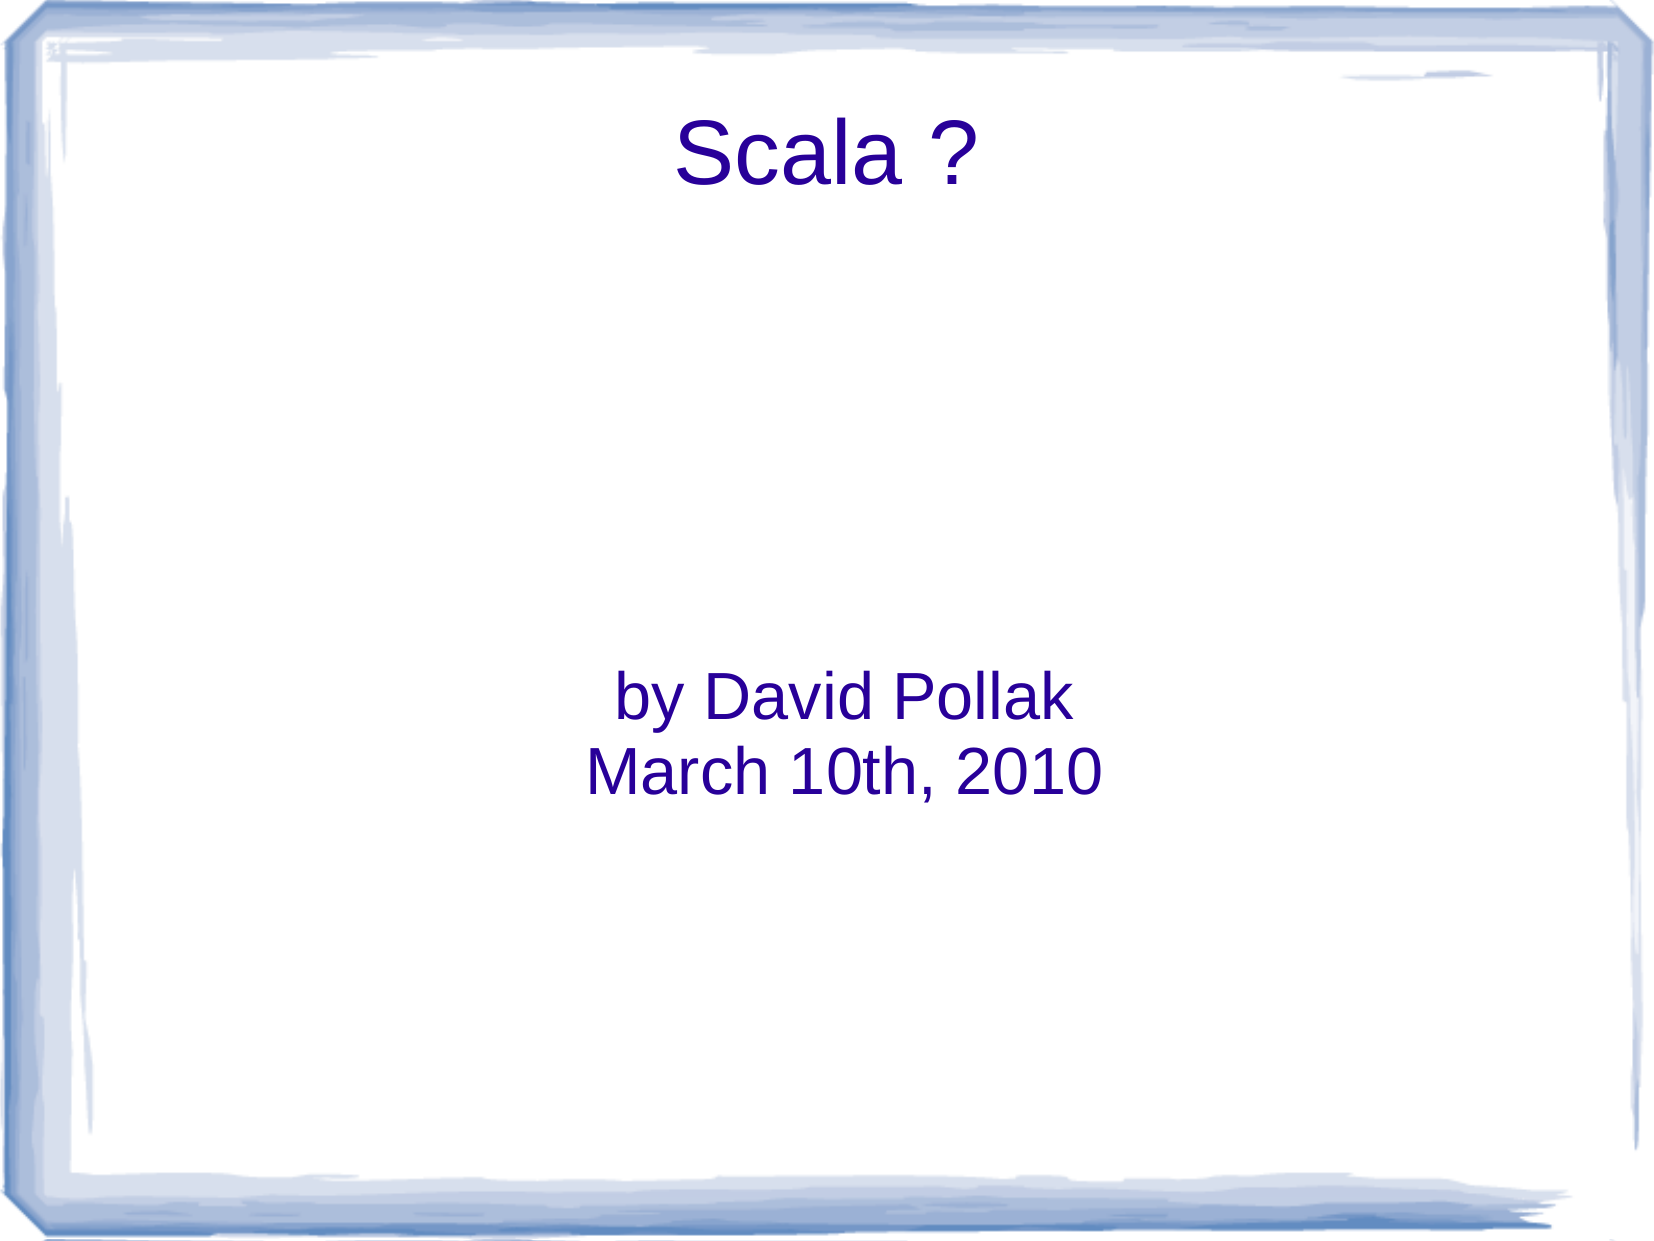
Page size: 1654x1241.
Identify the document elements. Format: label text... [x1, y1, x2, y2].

picture [0, 0, 1654, 1241]
title Scala ? [82, 49, 1571, 257]
subtitle by David Pollak March 10th, 2010 [118, 332, 1571, 1136]
